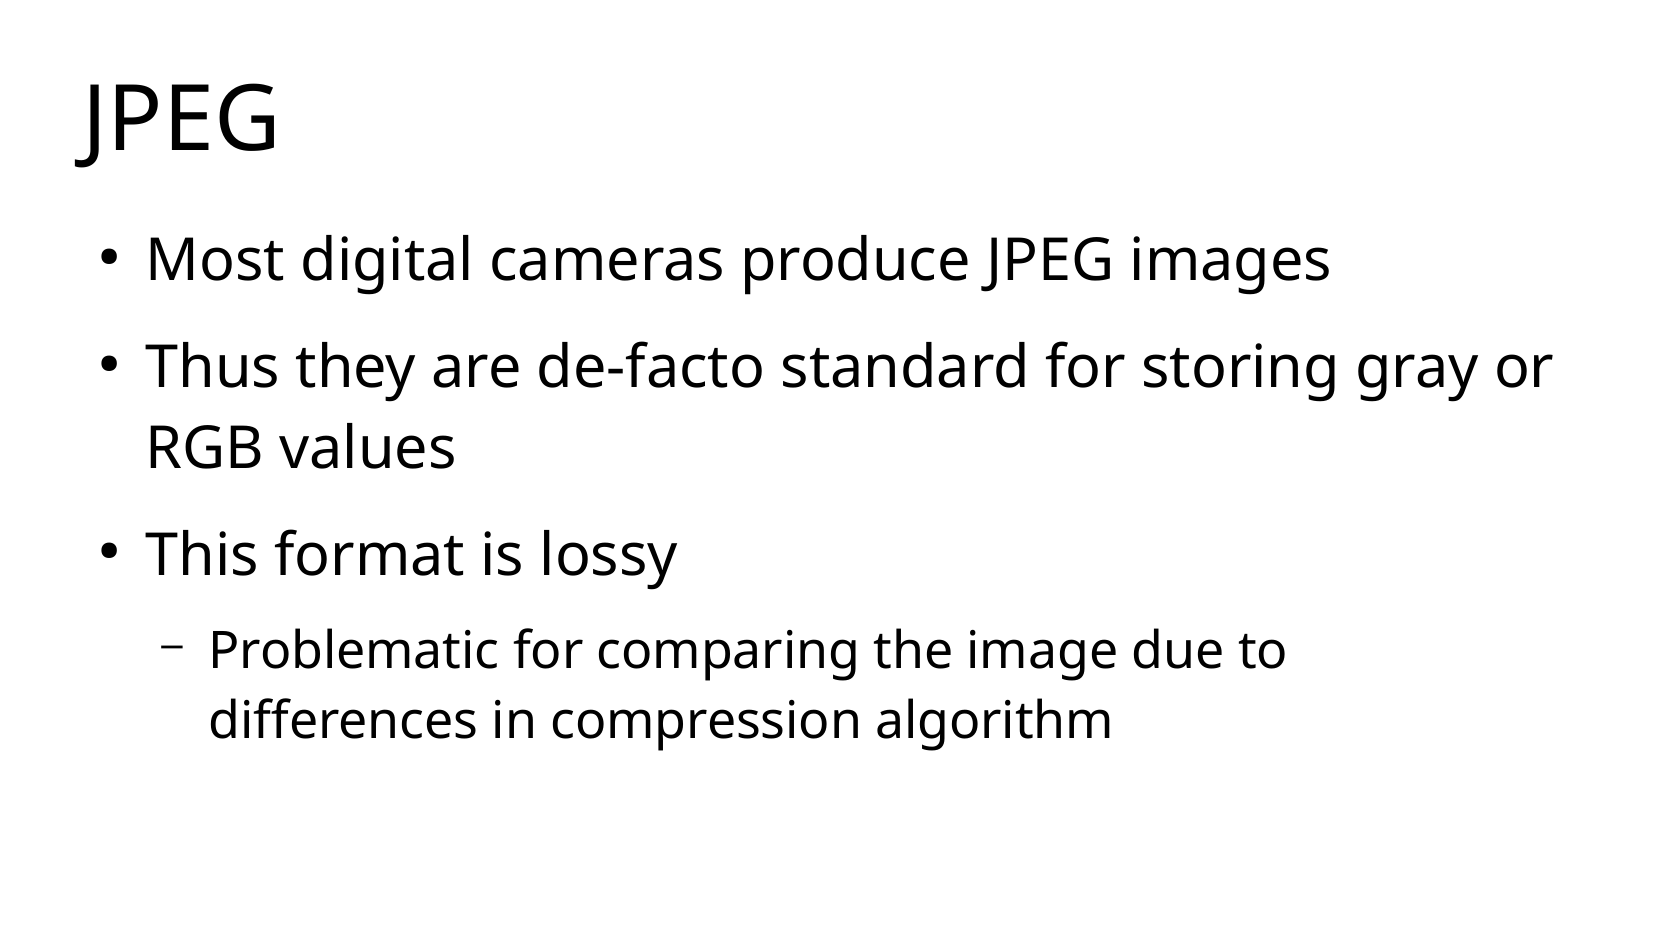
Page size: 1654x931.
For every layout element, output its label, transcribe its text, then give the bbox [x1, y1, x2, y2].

title JPEG [82, 37, 1571, 193]
list Most digital cameras produce JPEG images Thus they are de-facto standard for storing gray or RGB values This format is lossy Problematic for comparing the image due to differences in compression algorithm [82, 217, 1571, 758]
